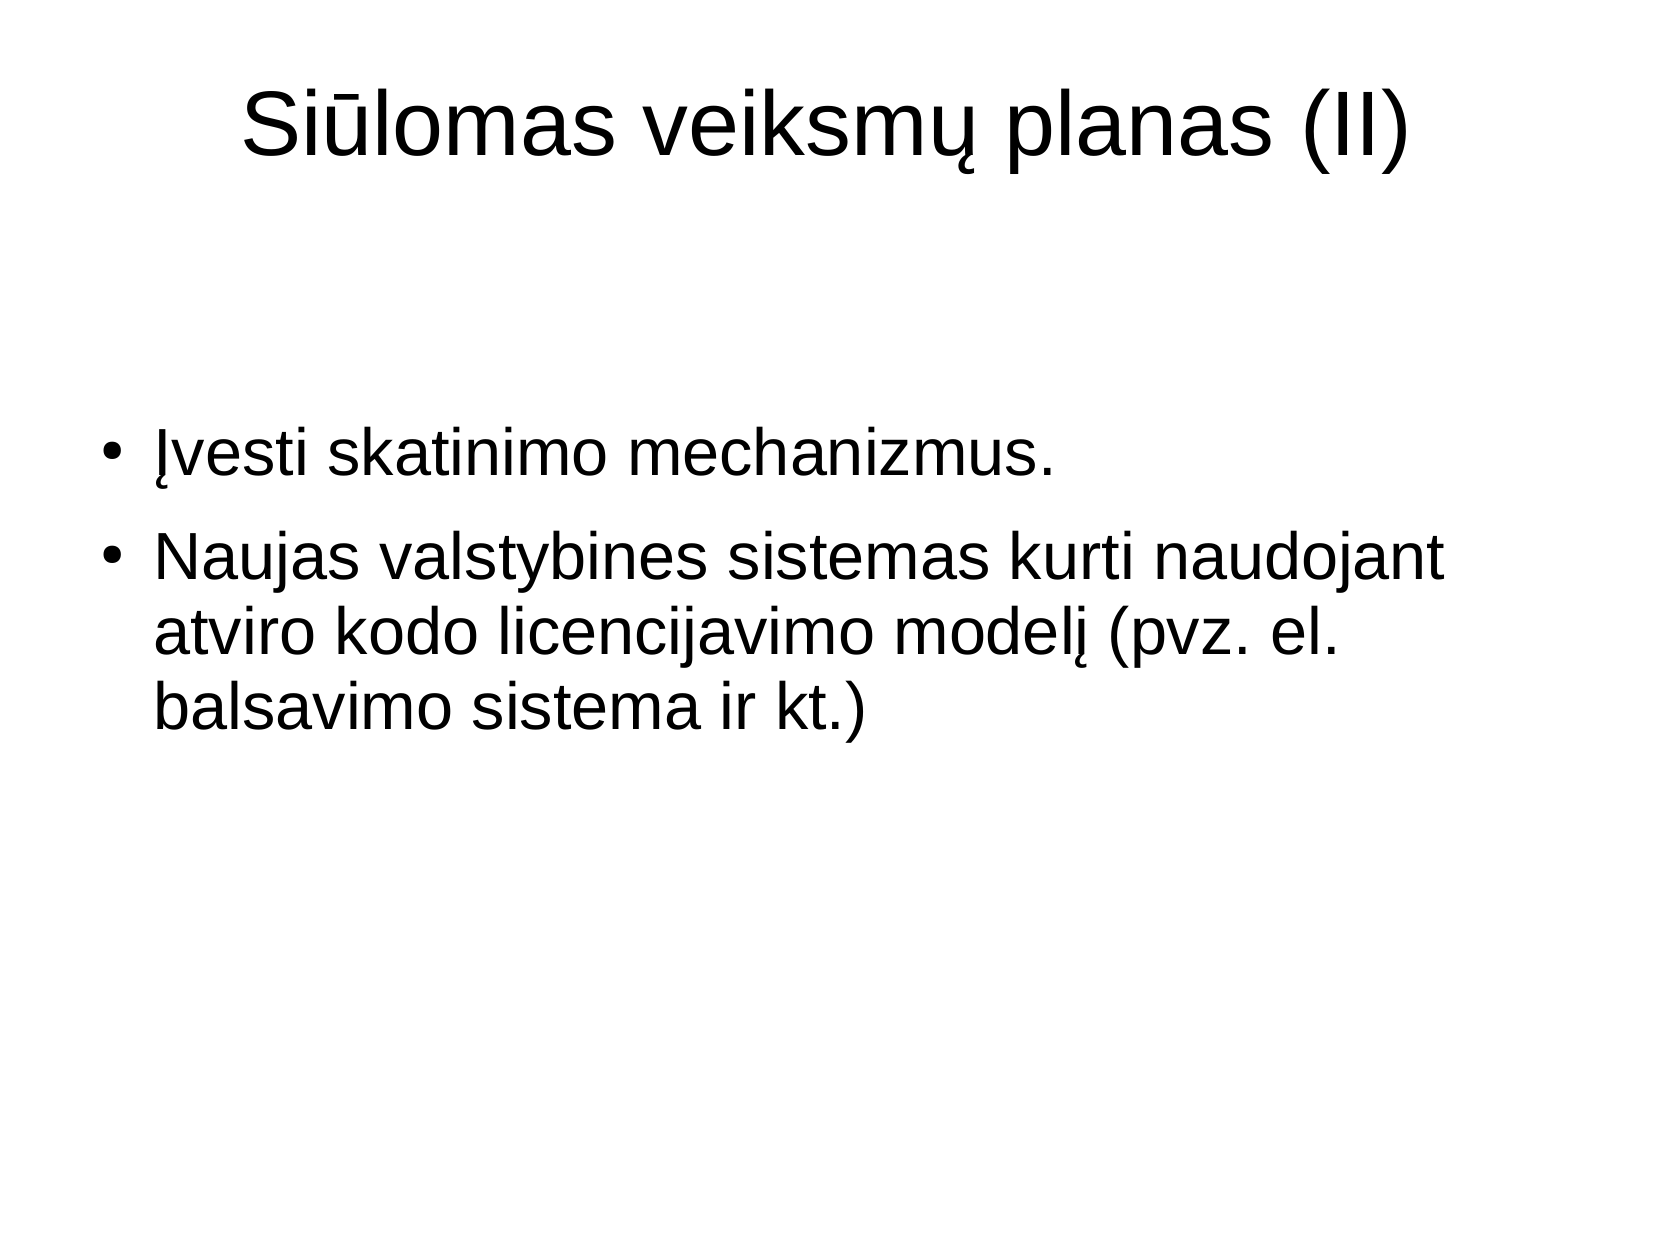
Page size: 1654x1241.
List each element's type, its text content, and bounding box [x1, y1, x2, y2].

list Įvesti skatinimo mechanizmus. Naujas valstybines sistemas kurti naudojant atviro kodo licencijavimo modelį (pvz. el. balsavimo sistema ir kt.) [82, 415, 1571, 1094]
title Siūlomas veiksmų planas (II) [82, 27, 1571, 221]
